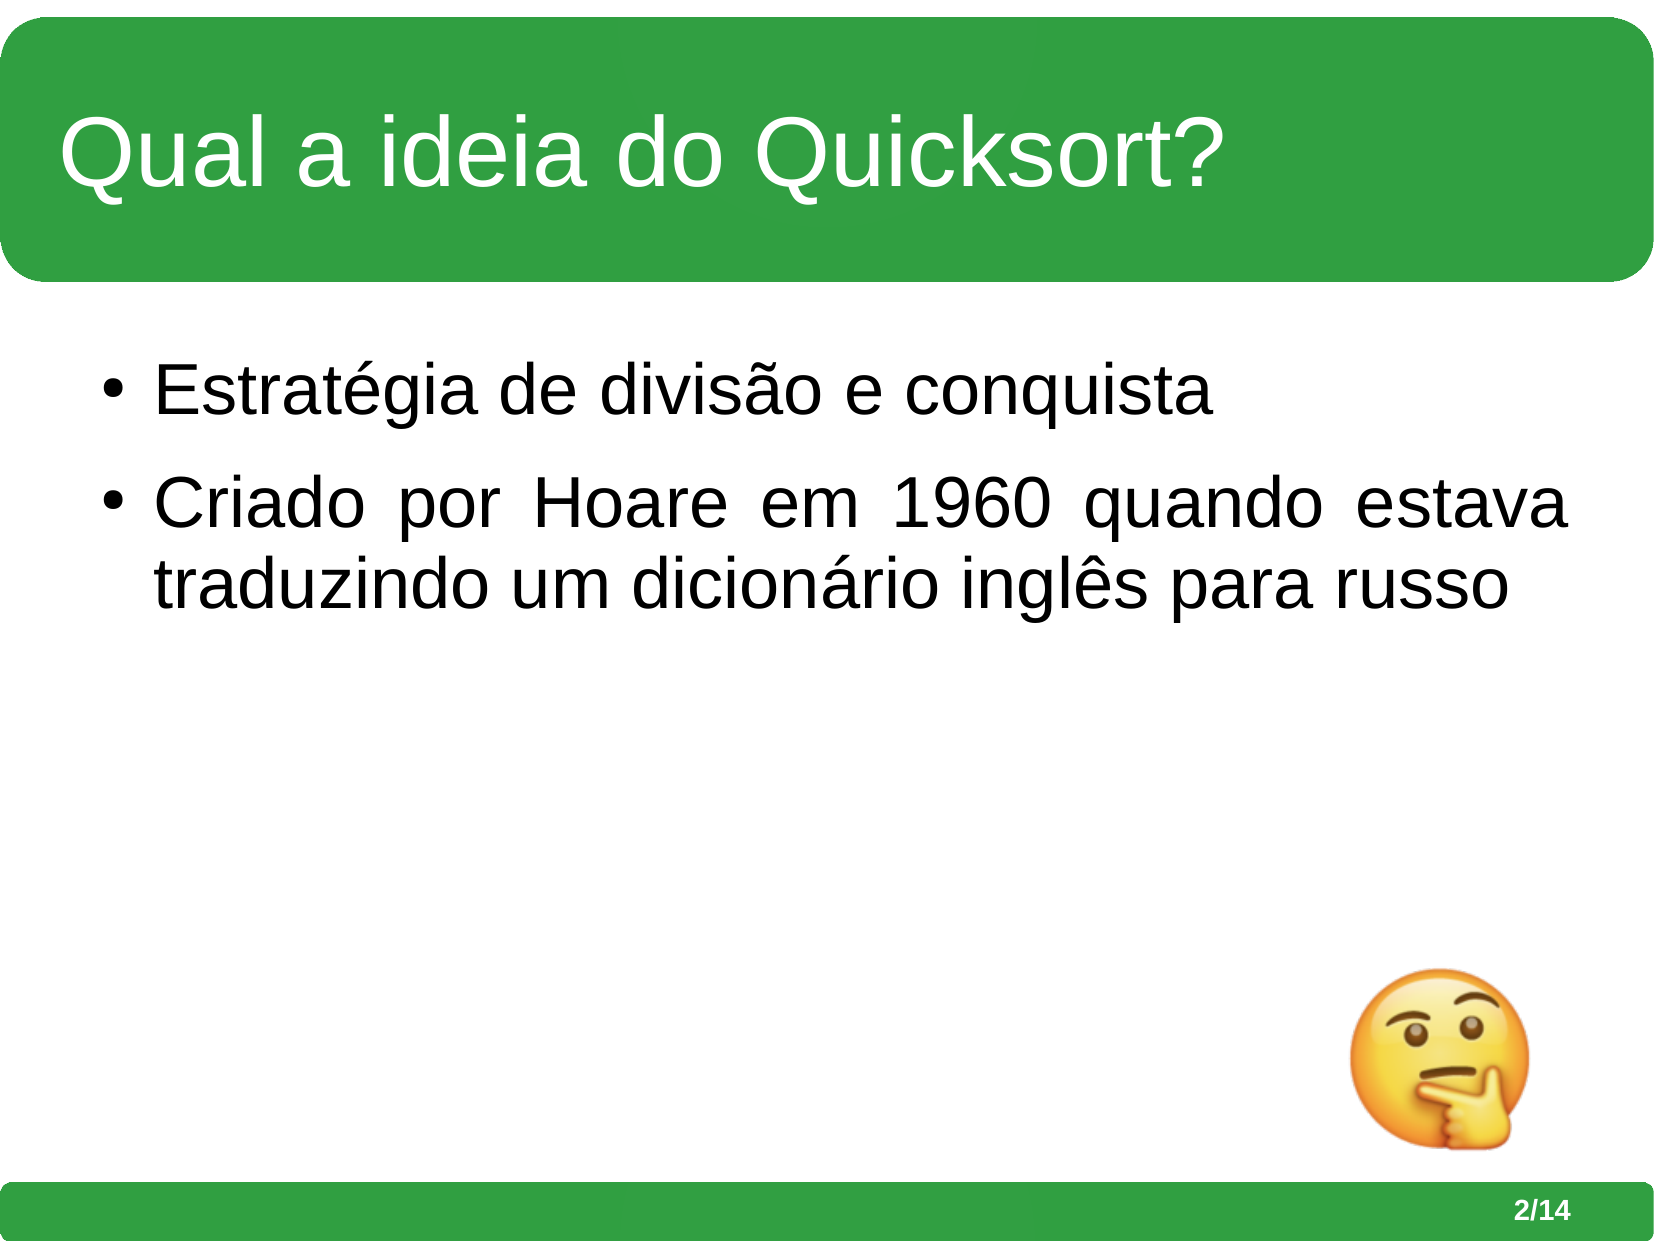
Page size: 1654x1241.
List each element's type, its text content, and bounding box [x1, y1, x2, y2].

list Estratégia de divisão e conquista Criado por Hoare em 1960 quando estava traduzindo um dicionário inglês para russo [82, 349, 1571, 1069]
picture [1346, 964, 1534, 1152]
title Qual a ideia do Quicksort? [59, 64, 1595, 239]
